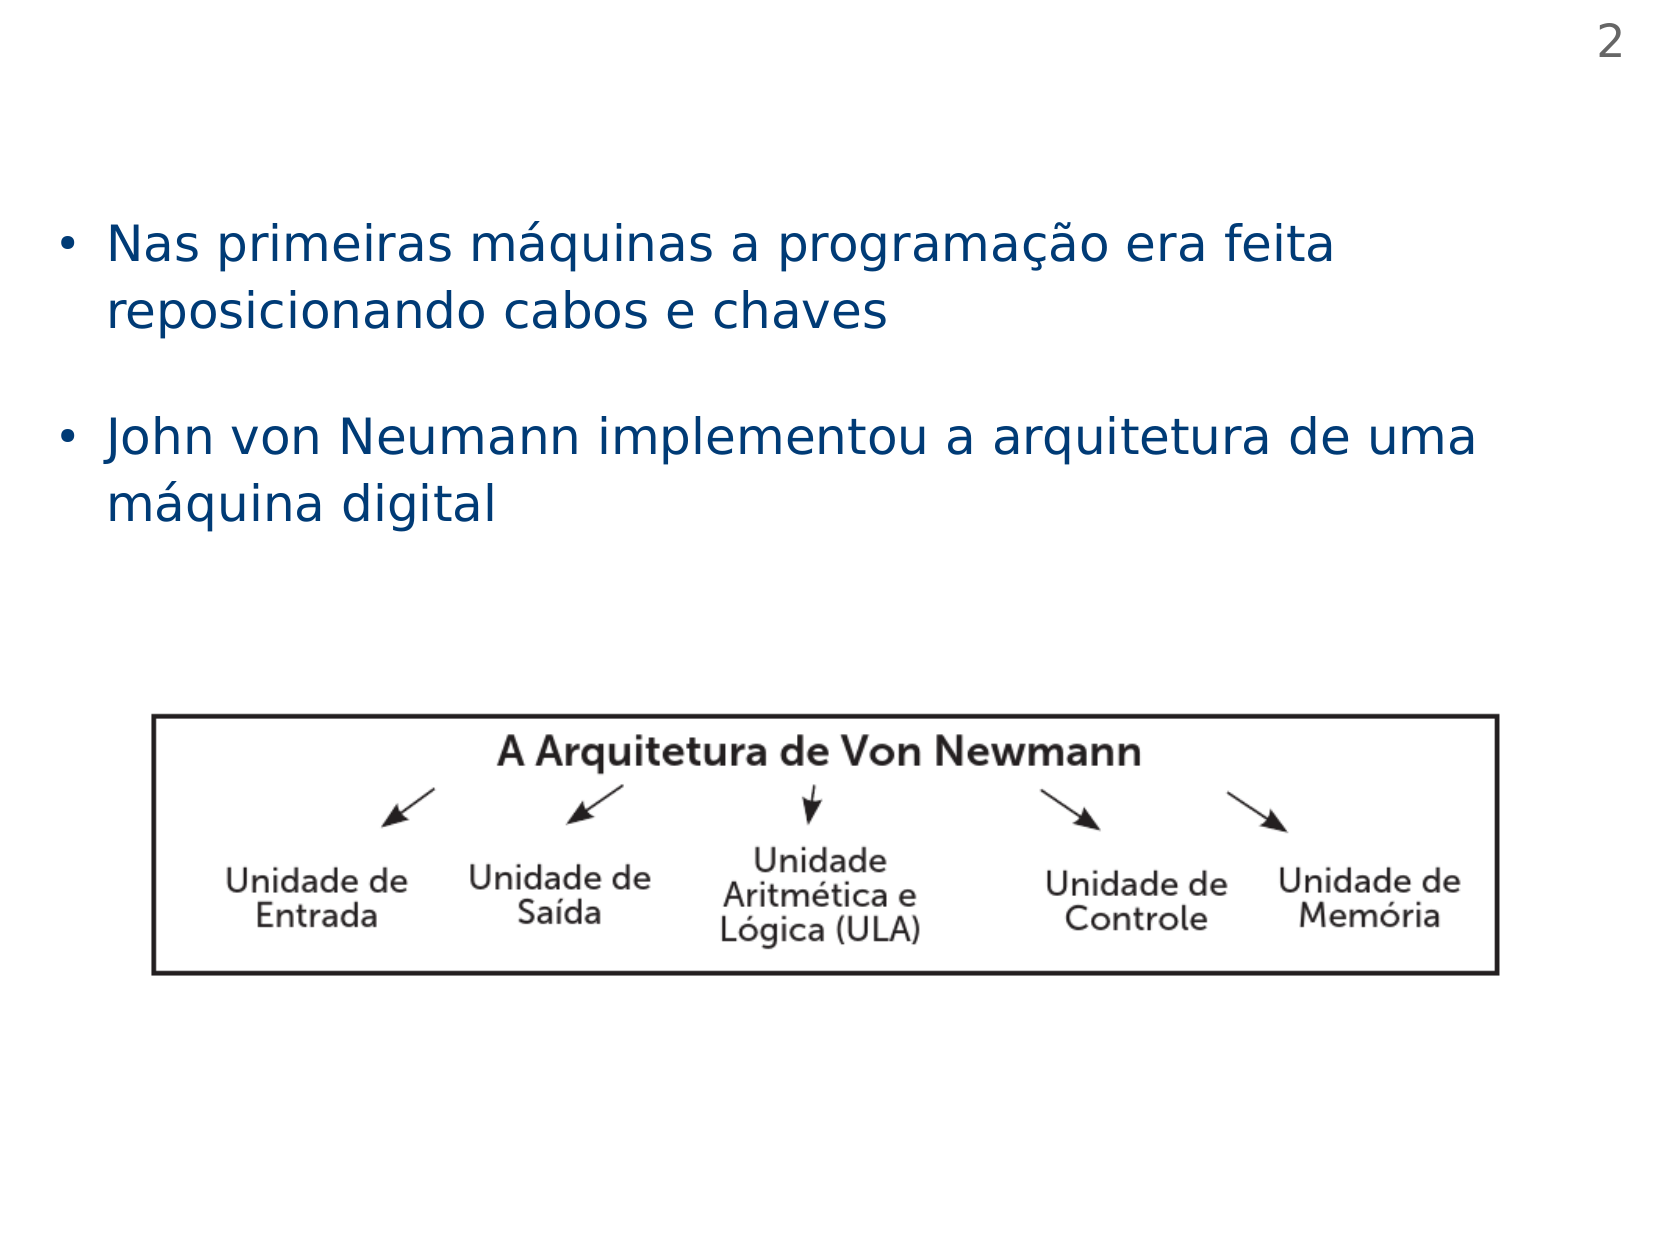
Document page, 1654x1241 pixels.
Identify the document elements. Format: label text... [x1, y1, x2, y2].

picture [147, 708, 1506, 979]
list Nas primeiras máquinas a programação era feita reposicionando cabos e chaves John von Neumann implementou a arquitetura de uma máquina digital [59, 206, 1625, 1211]
